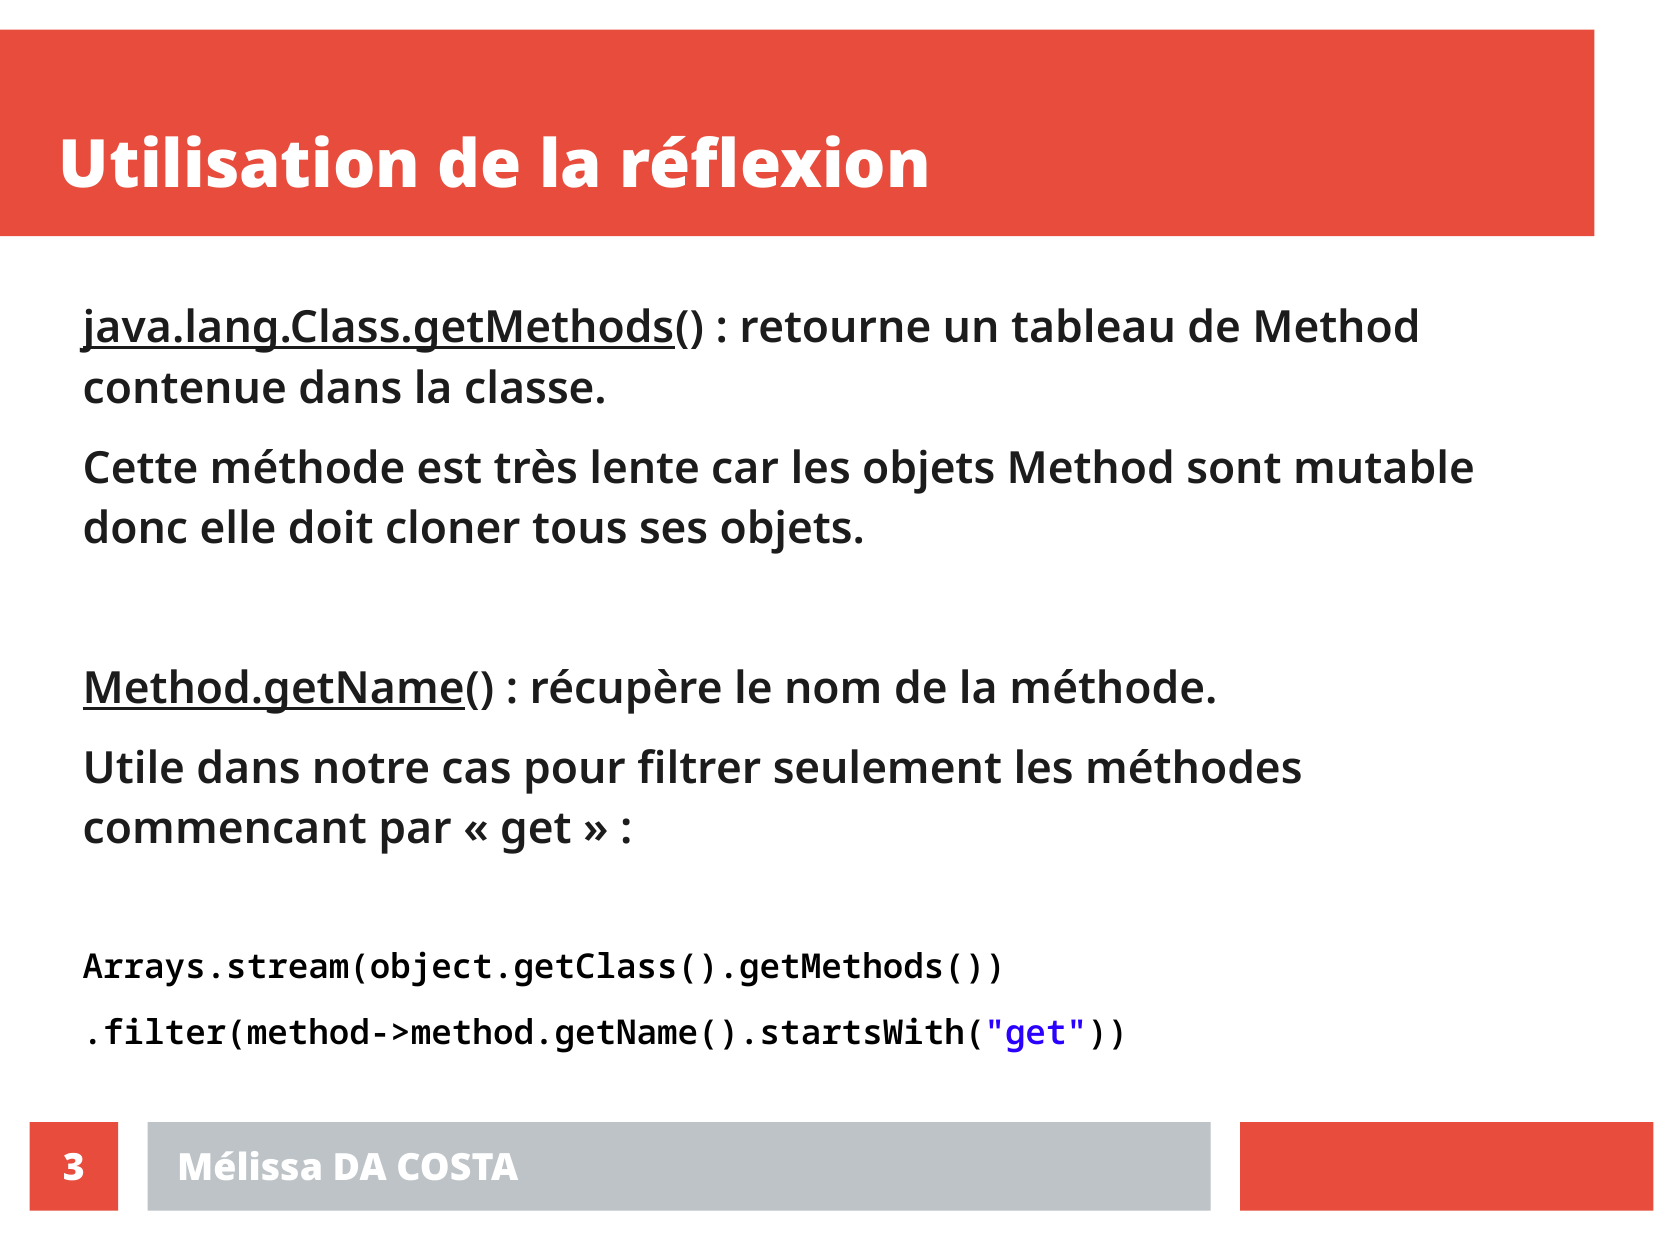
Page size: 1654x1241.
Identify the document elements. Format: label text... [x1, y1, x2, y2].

title Utilisation de la réflexion [59, 59, 1595, 207]
list java.lang.Class.getMethods() : retourne un tableau de Method contenue dans la classe. Cette méthode est très lente car les objets Method sont mutable donc elle doit cloner tous ses objets. Method.getName() : récupère le nom de la méthode. Utile dans notre cas pour filtrer seulement les méthodes commencant par « get » : Arrays.stream(object.getClass().getMethods()) .filter(method->method.getName().startsWith("get")) [82, 295, 1536, 1063]
